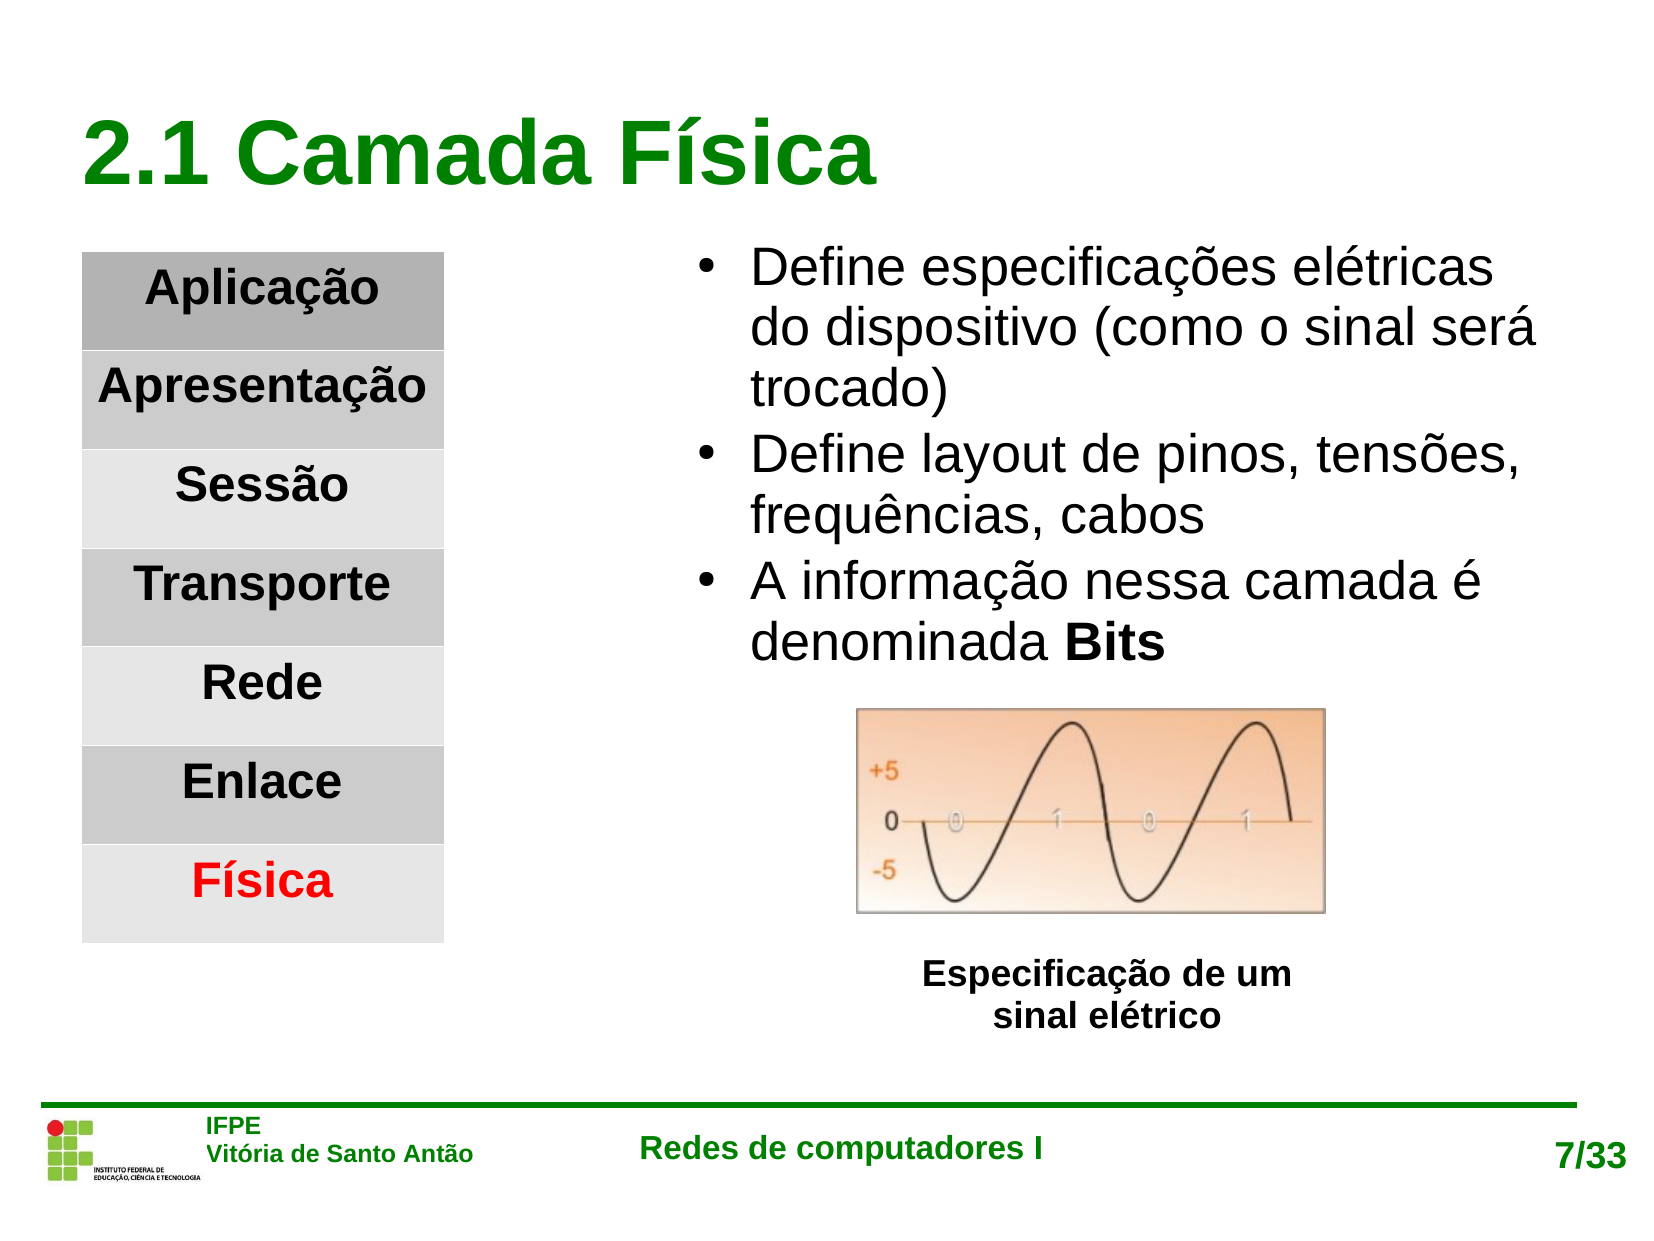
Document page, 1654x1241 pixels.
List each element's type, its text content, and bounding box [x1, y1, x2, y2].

title 2.1 Camada Física [82, 49, 1571, 257]
table_cell Enlace [82, 746, 444, 844]
list Define especificações elétricas do dispositivo (como o sinal será trocado) Define layout de pinos, tensões, frequências, cabos A informação nessa camada é denominada Bits [679, 236, 1565, 1055]
table_cell Apresentação [82, 351, 444, 449]
table_cell Rede [82, 647, 444, 745]
text_box Especificação de um sinal elétrico [885, 944, 1329, 1044]
table_cell Física [82, 845, 444, 943]
picture [856, 708, 1326, 914]
picture [39, 1111, 207, 1191]
table_cell Transporte [82, 549, 444, 646]
table_cell Sessão [82, 450, 444, 548]
table_header Aplicação [82, 252, 444, 350]
